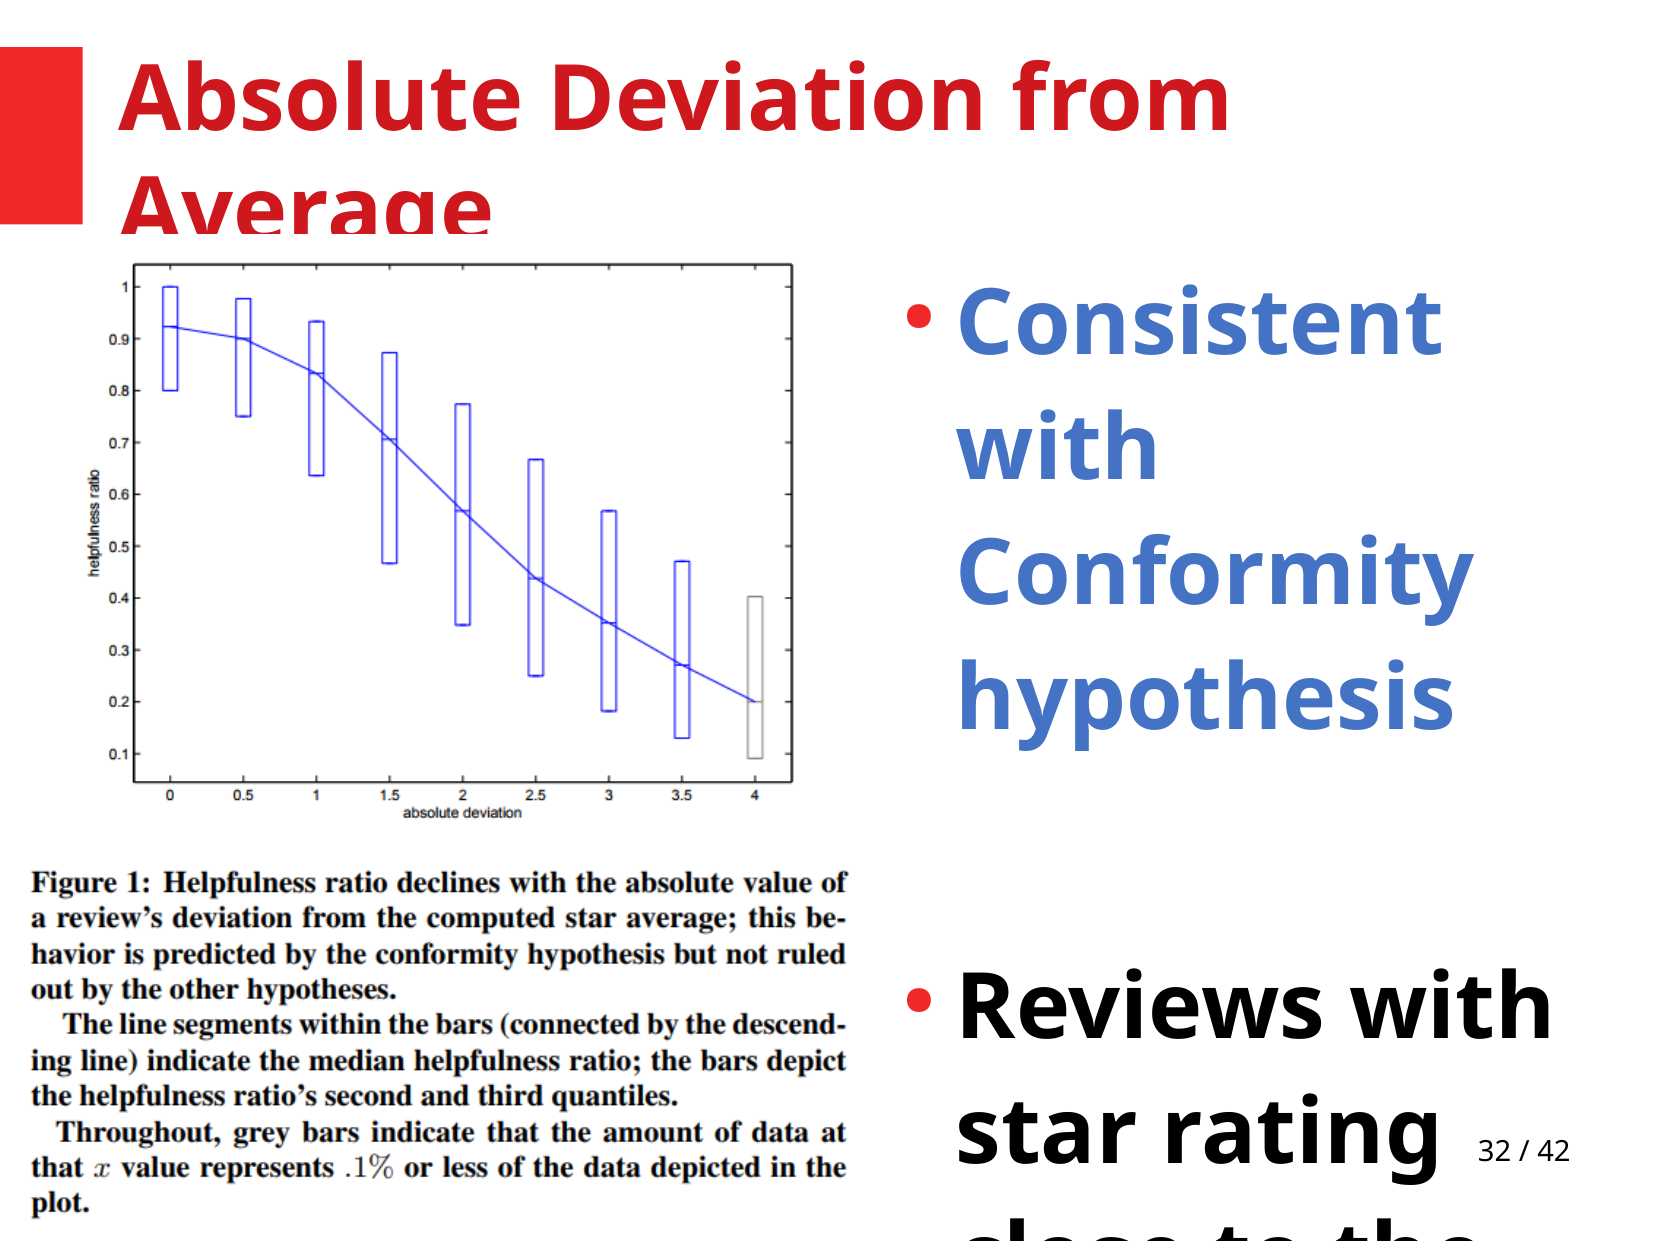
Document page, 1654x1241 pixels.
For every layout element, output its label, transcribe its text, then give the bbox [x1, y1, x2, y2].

list Consistent with Conformity hypothesis Reviews with star rating close to the average get higher helpfulness ratio [885, 256, 1591, 1201]
picture [19, 234, 871, 1234]
title Absolute Deviation from Average [118, 49, 1571, 257]
